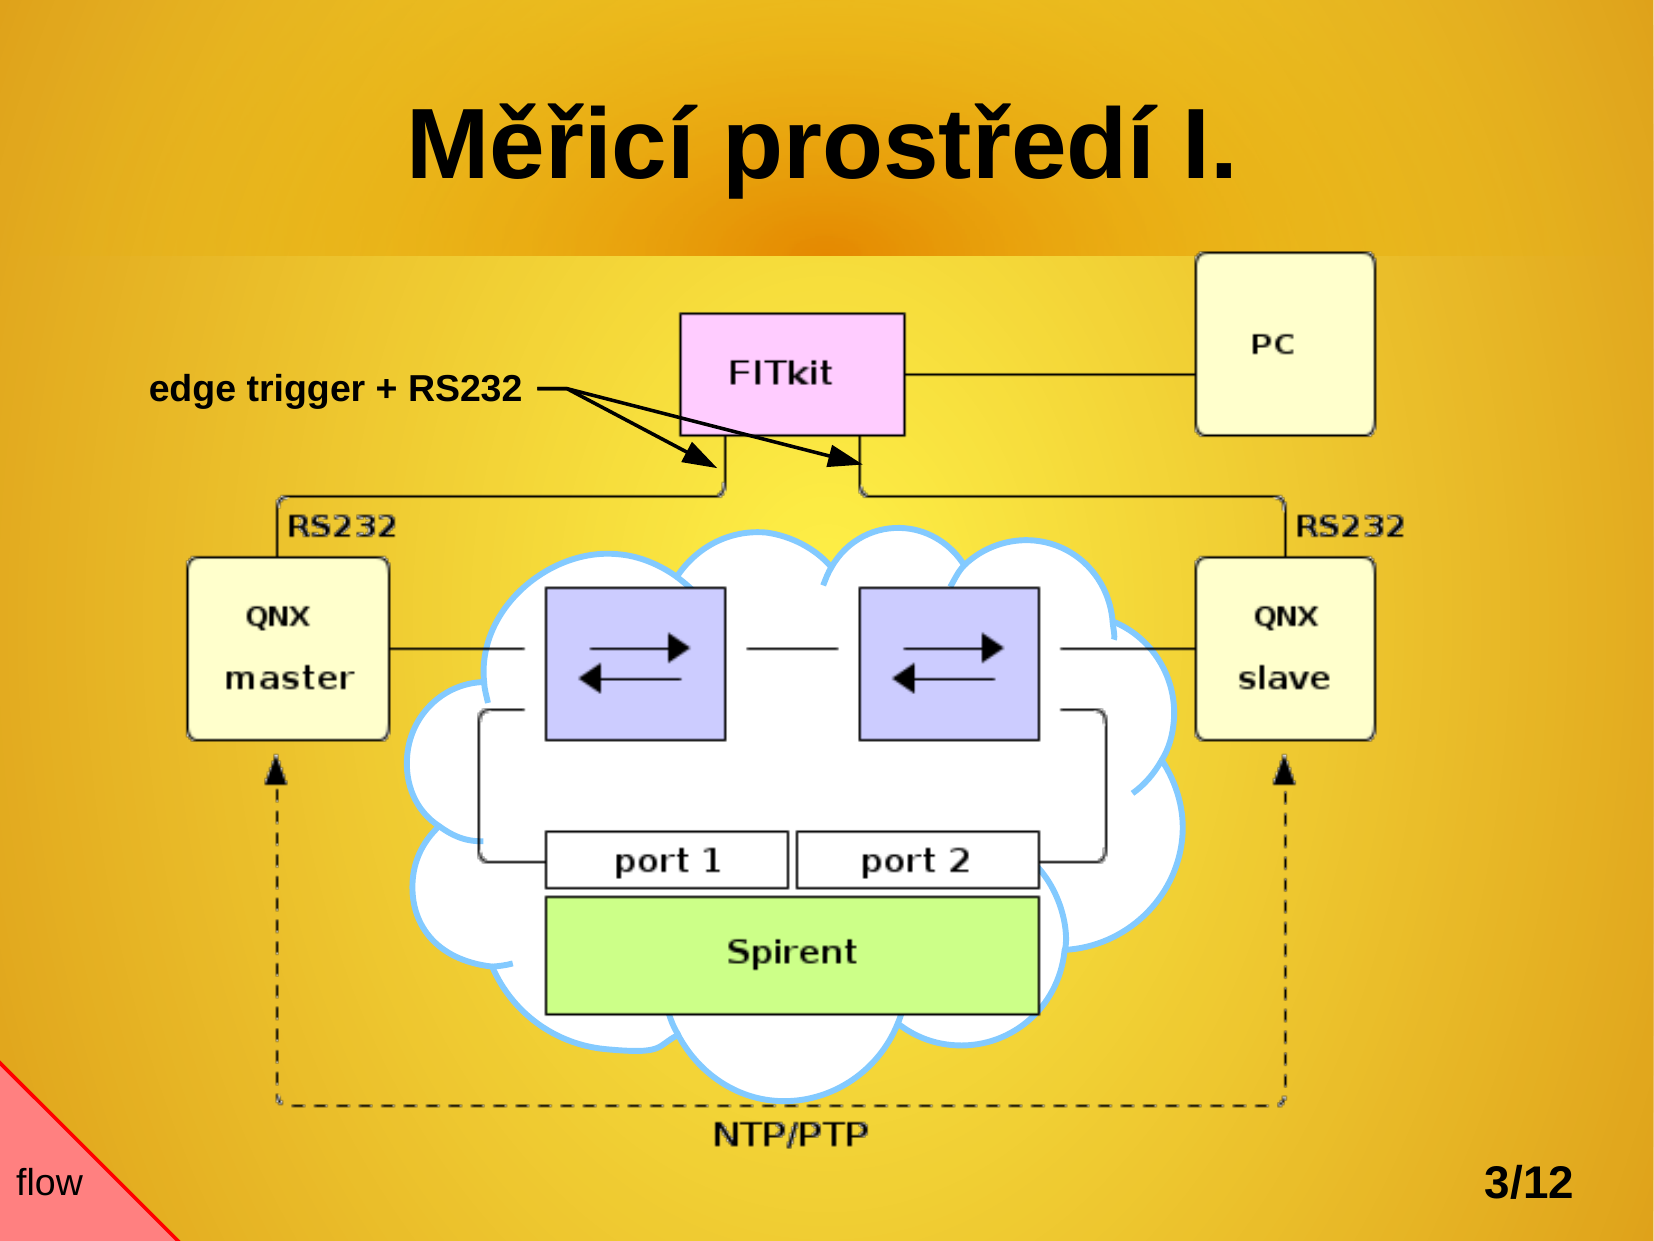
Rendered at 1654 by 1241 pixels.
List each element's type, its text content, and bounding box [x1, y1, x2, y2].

text_box flow [0, 1062, 179, 1241]
text_box edge trigger + RS232 [131, 360, 538, 418]
text_box <číslo>/12 [1501, 1149, 1654, 1220]
picture [131, 248, 1453, 1212]
title Měřicí prostředí I. [78, 40, 1567, 248]
